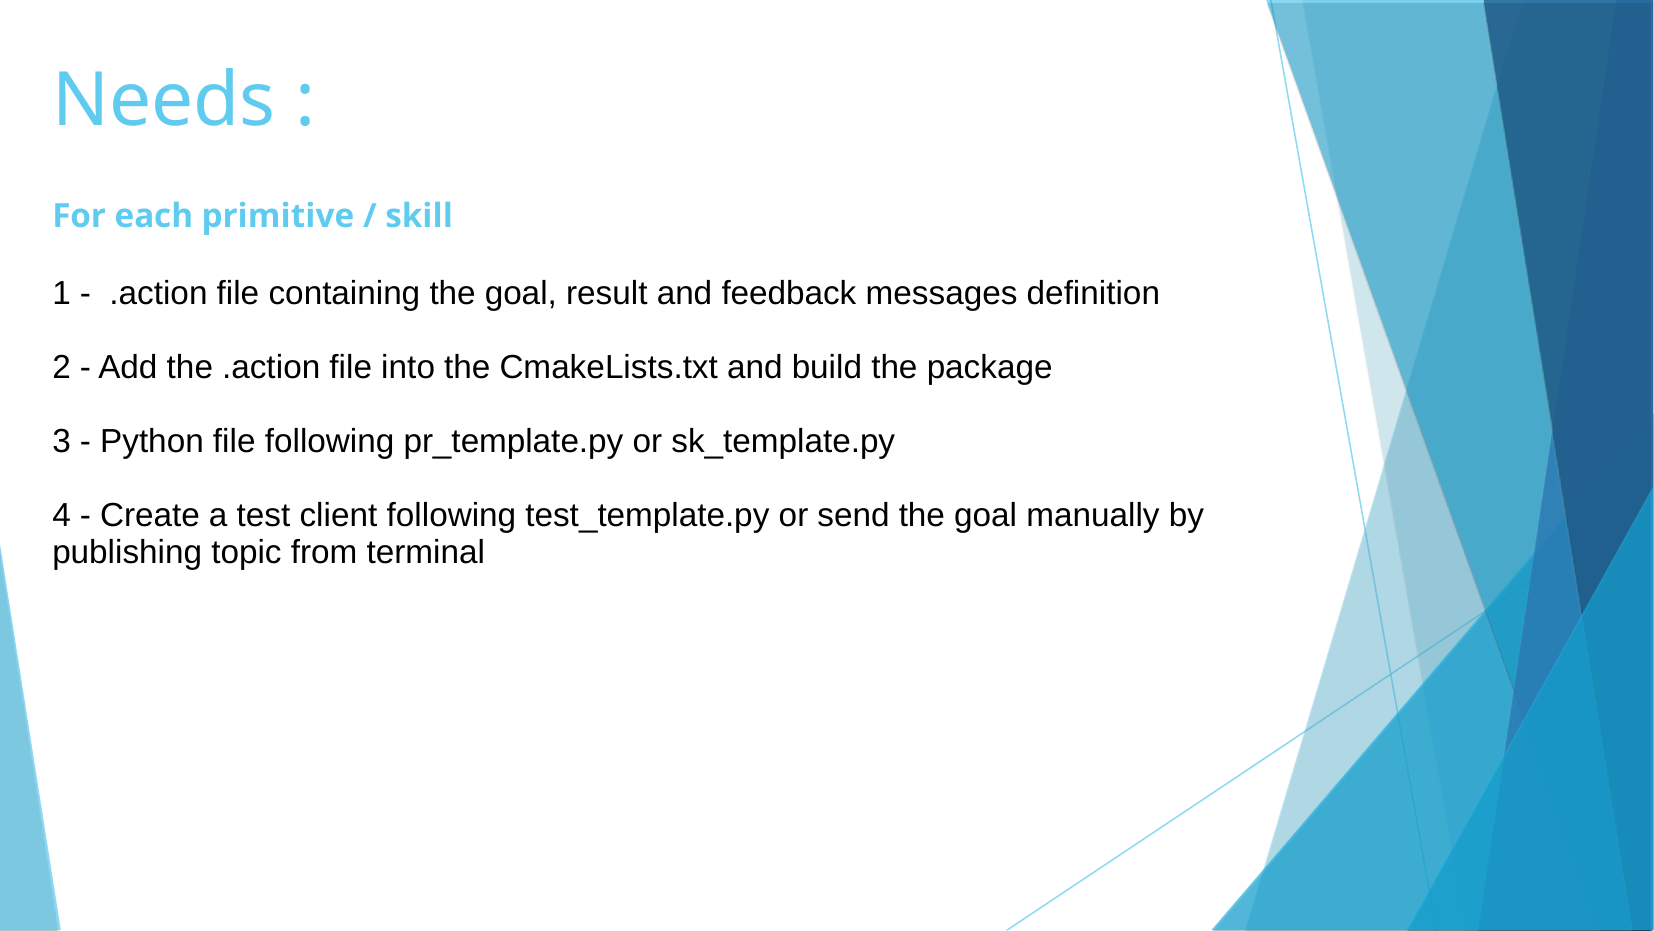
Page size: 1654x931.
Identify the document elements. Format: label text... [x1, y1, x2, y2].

text_box Needs : For each primitive / skill 1 - .action file containing the goal, result and feedback messages definition 2 - Add the .action file into the CmakeLists.txt and build the package 3 - Python file following pr_template.py or sk_template.py 4 - Create a test client following test_template.py or send the goal manually by publishing topic from terminal [37, 37, 1276, 931]
